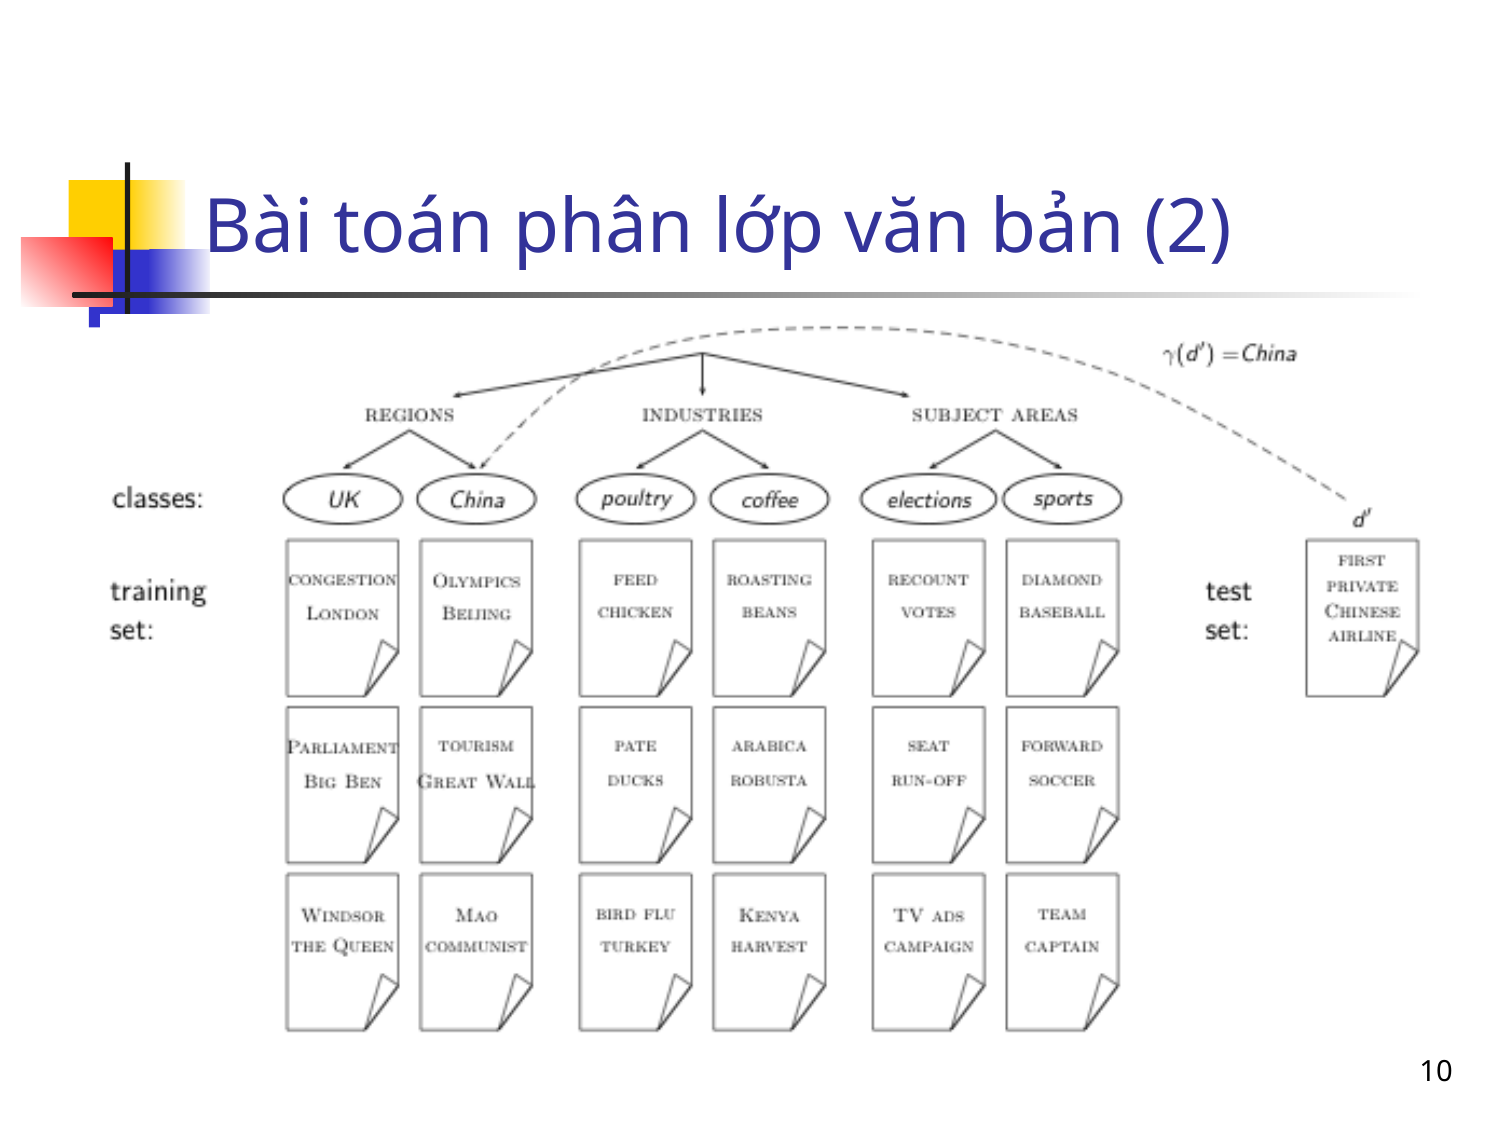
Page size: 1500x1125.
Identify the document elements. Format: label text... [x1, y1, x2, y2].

slide_number <number> [1155, 1024, 1468, 1100]
title Bài toán phân lớp văn bản (2) [188, 35, 1468, 275]
picture [100, 314, 1429, 1041]
